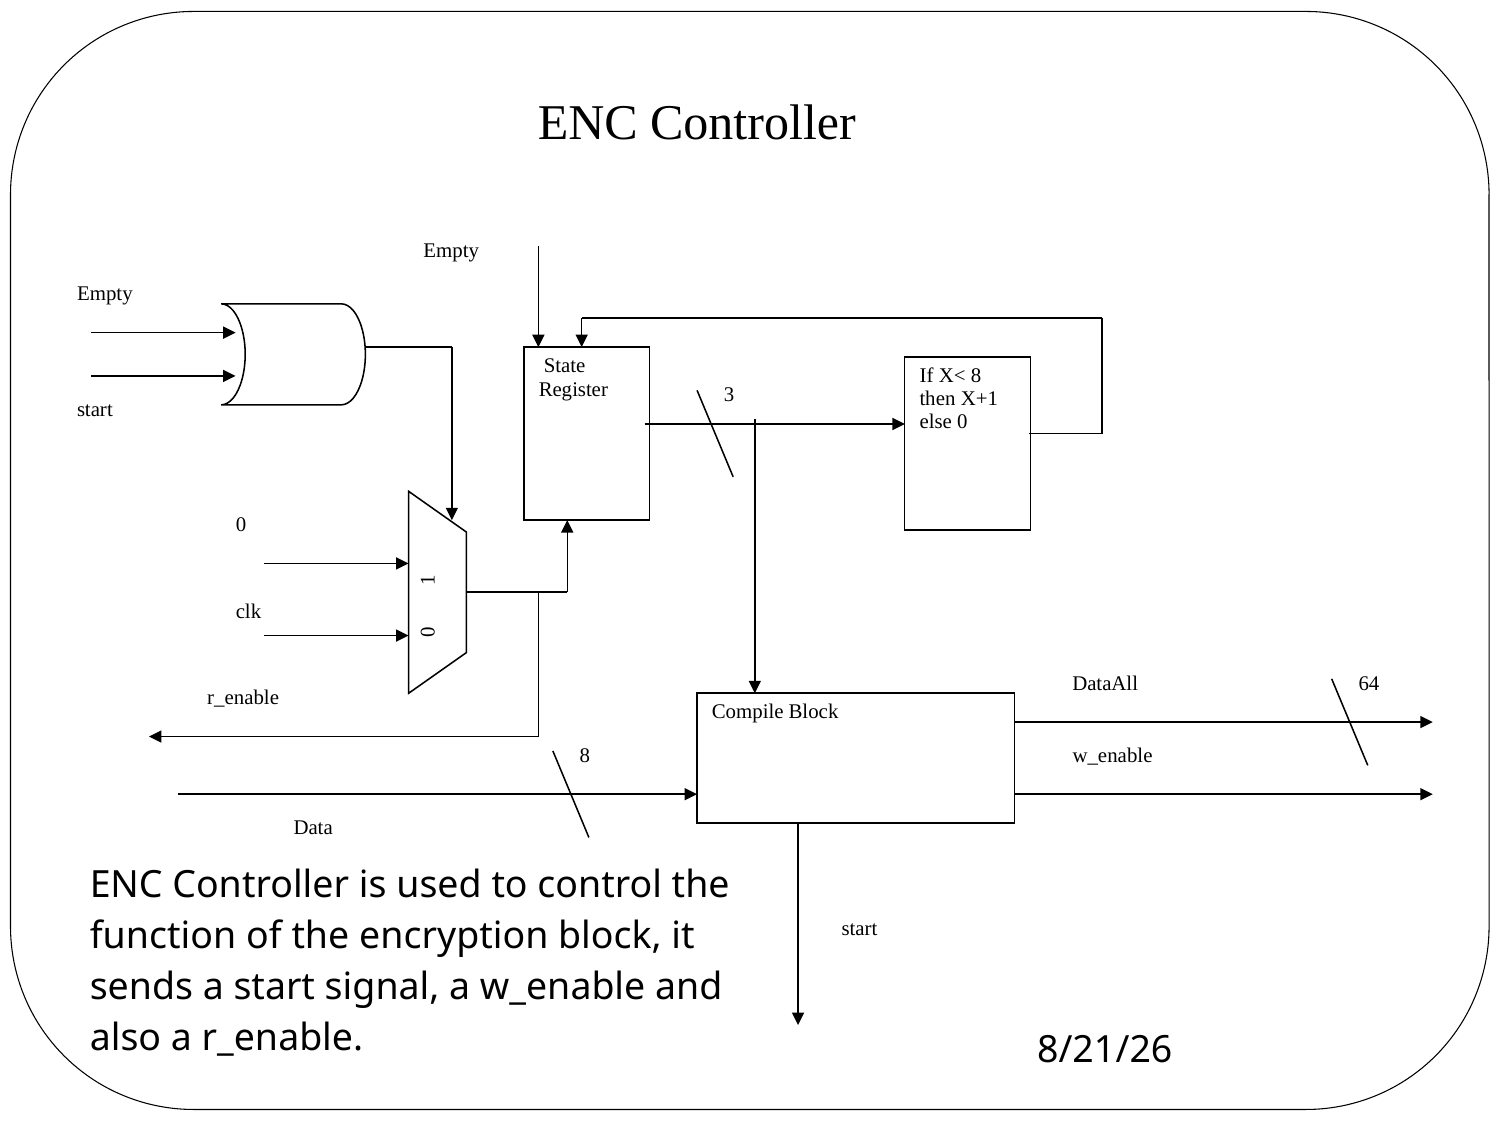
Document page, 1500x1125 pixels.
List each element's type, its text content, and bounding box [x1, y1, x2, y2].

text_box Compile Block [697, 693, 1015, 823]
text_box 8 [564, 736, 625, 795]
text_box Empty [408, 231, 524, 275]
text_box r_enable [192, 678, 322, 723]
text_box w_enable [1057, 736, 1217, 780]
text_box Empty [62, 275, 178, 319]
text_box 3 [709, 375, 770, 434]
text_box start [62, 390, 178, 434]
text_box 0 1 [408, 491, 467, 694]
text_box 0 [221, 505, 265, 549]
text_box ENC Controller [336, 87, 1058, 203]
text_box start [826, 909, 943, 953]
text_box Data [278, 808, 395, 849]
text_box DataAll [1057, 664, 1188, 708]
text_box State Register [523, 347, 650, 521]
text_box 64 [1343, 664, 1404, 723]
text_box If X< 8 then X+1 else 0 [904, 356, 1031, 530]
text_box clk [221, 592, 323, 636]
text_box ENC Controller is used to control the function of the encryption block, it sends a start signal, a w_enable and also a r_enable. [74, 849, 750, 1002]
